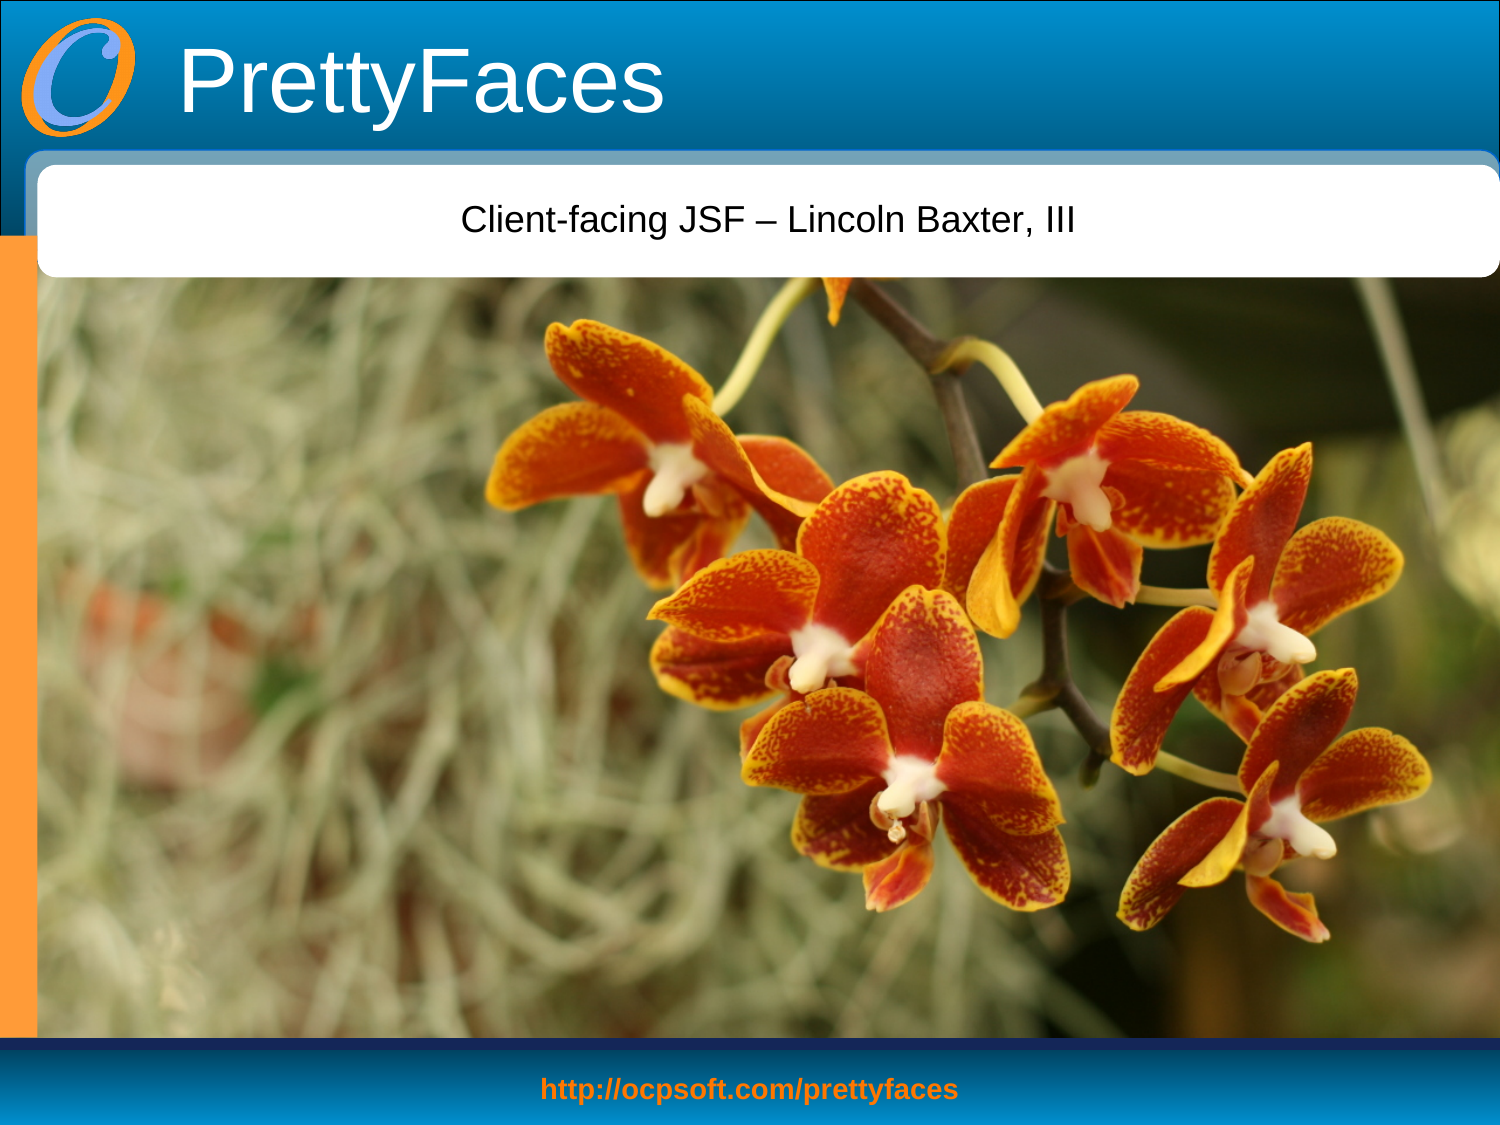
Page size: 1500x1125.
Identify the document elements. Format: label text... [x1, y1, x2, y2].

text_box [0, 0, 1500, 1038]
picture [38, 265, 1500, 1038]
text_box PrettyFaces [162, 13, 1463, 139]
picture [22, 19, 135, 136]
text_box Client-facing JSF – Lincoln Baxter, III [74, 187, 1463, 248]
